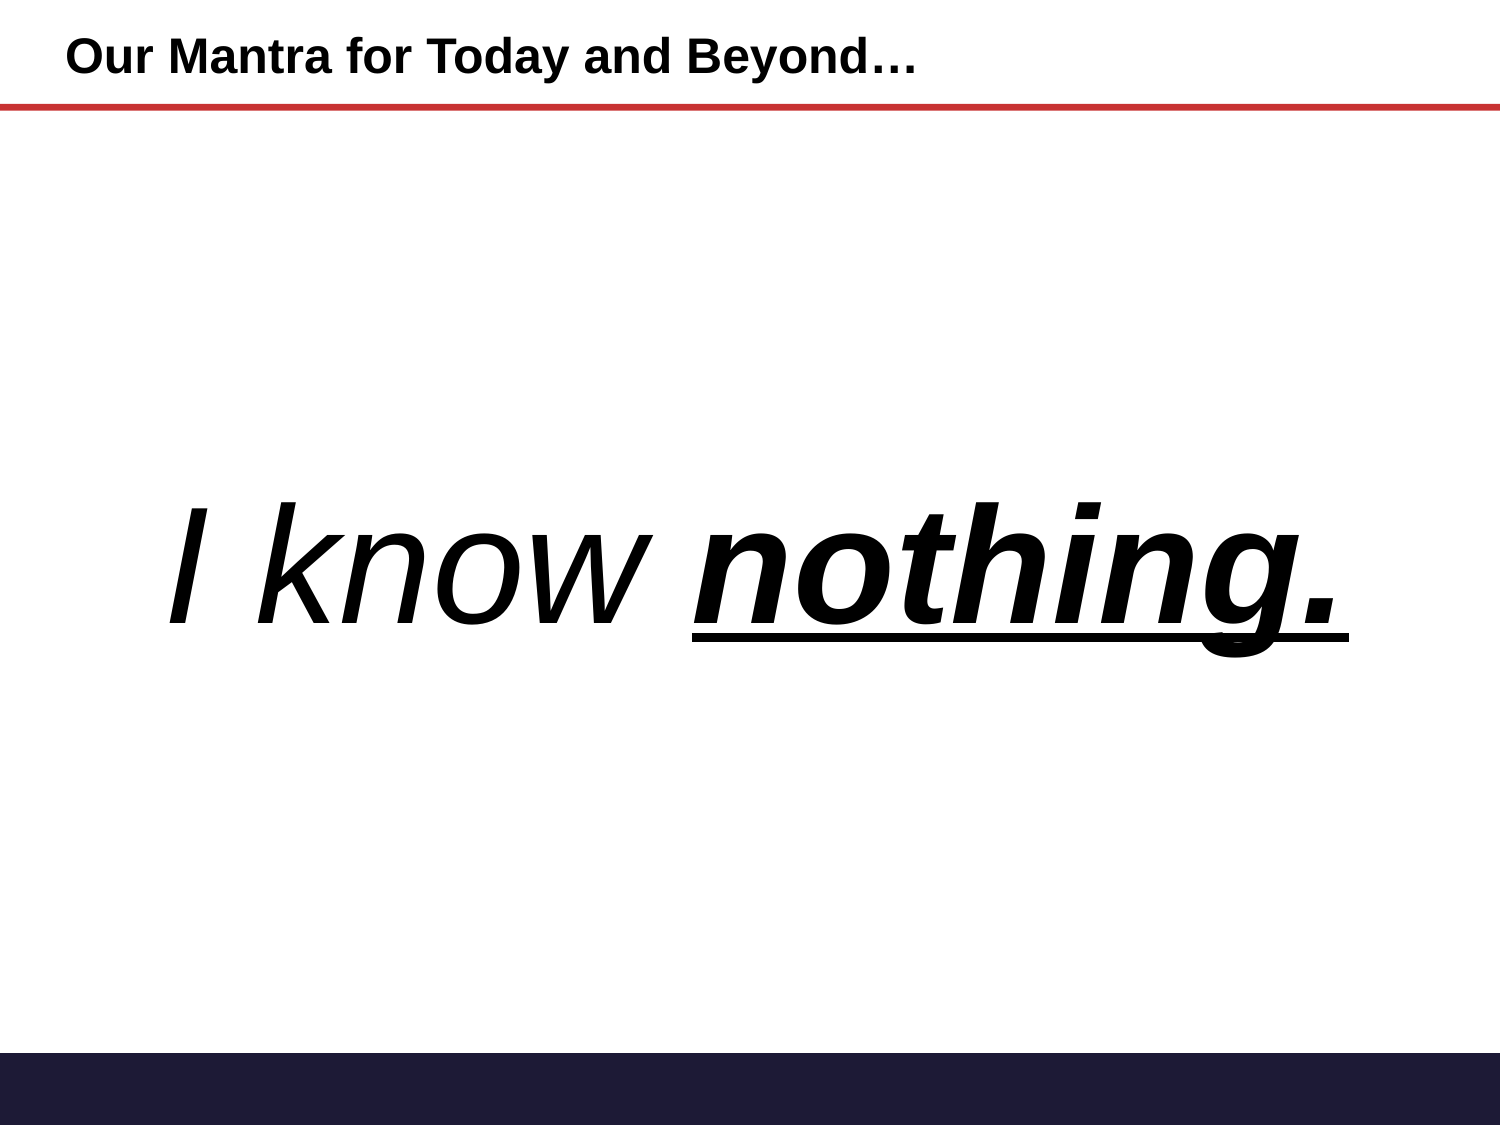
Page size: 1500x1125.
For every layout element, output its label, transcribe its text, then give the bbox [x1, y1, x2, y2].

text_box I know nothing. [49, 449, 1463, 665]
title Our Mantra for Today and Beyond… [50, 0, 948, 108]
